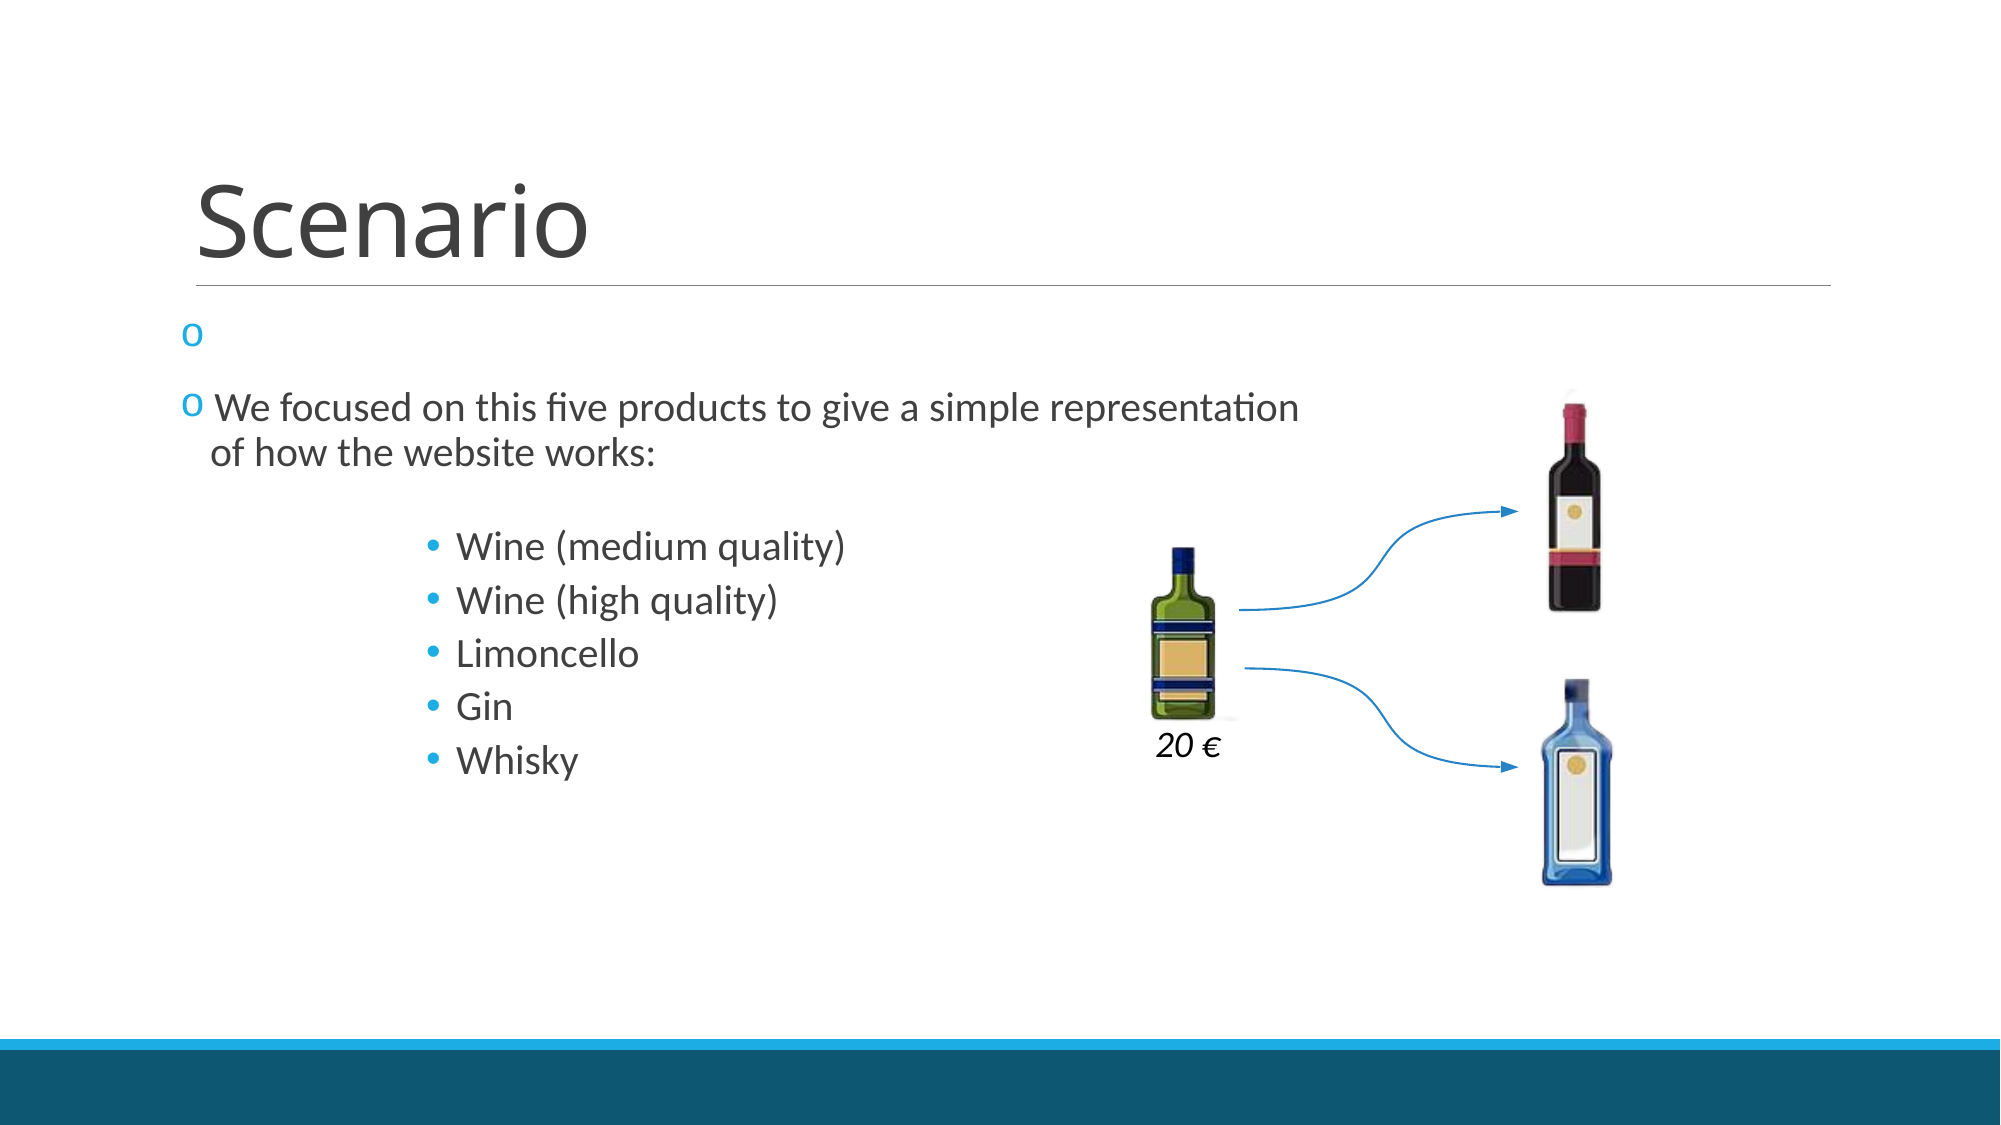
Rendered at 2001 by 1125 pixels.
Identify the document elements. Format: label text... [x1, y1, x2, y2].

picture [1145, 531, 1240, 712]
picture [1524, 389, 1636, 633]
list We focused on this five products to give a simple representation of how the website works: Wine (medium quality) Wine (high quality) Limoncello Gin Whisky [180, 302, 1322, 963]
title Scenario [180, 47, 1831, 286]
picture [1518, 668, 1630, 912]
text_box 20 € [1139, 712, 1245, 774]
